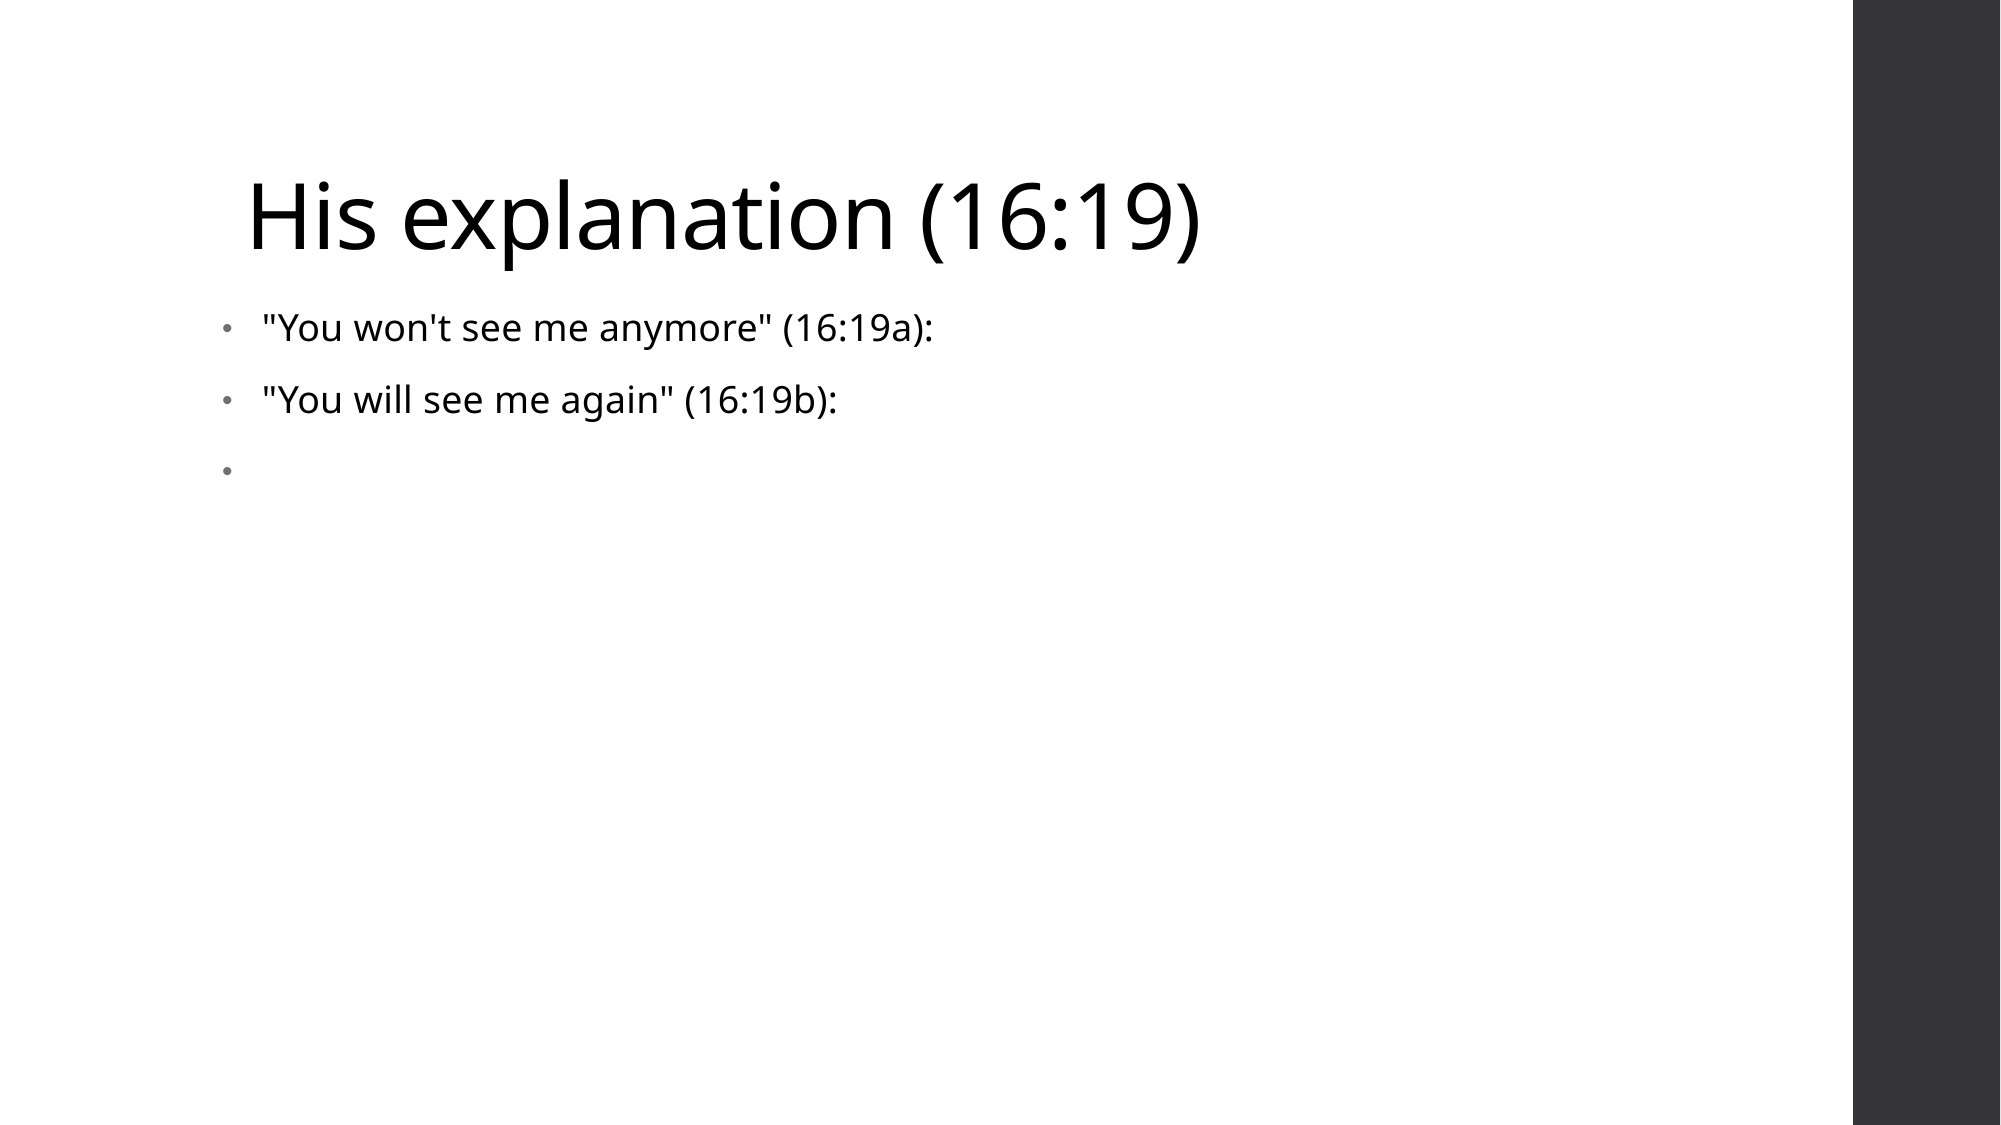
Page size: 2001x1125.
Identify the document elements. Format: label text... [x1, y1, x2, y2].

list "You won't see me anymore" (16:19a): "You will see me again" (16:19b): [206, 299, 1617, 1014]
title His explanation (16:19) [206, 60, 1797, 278]
